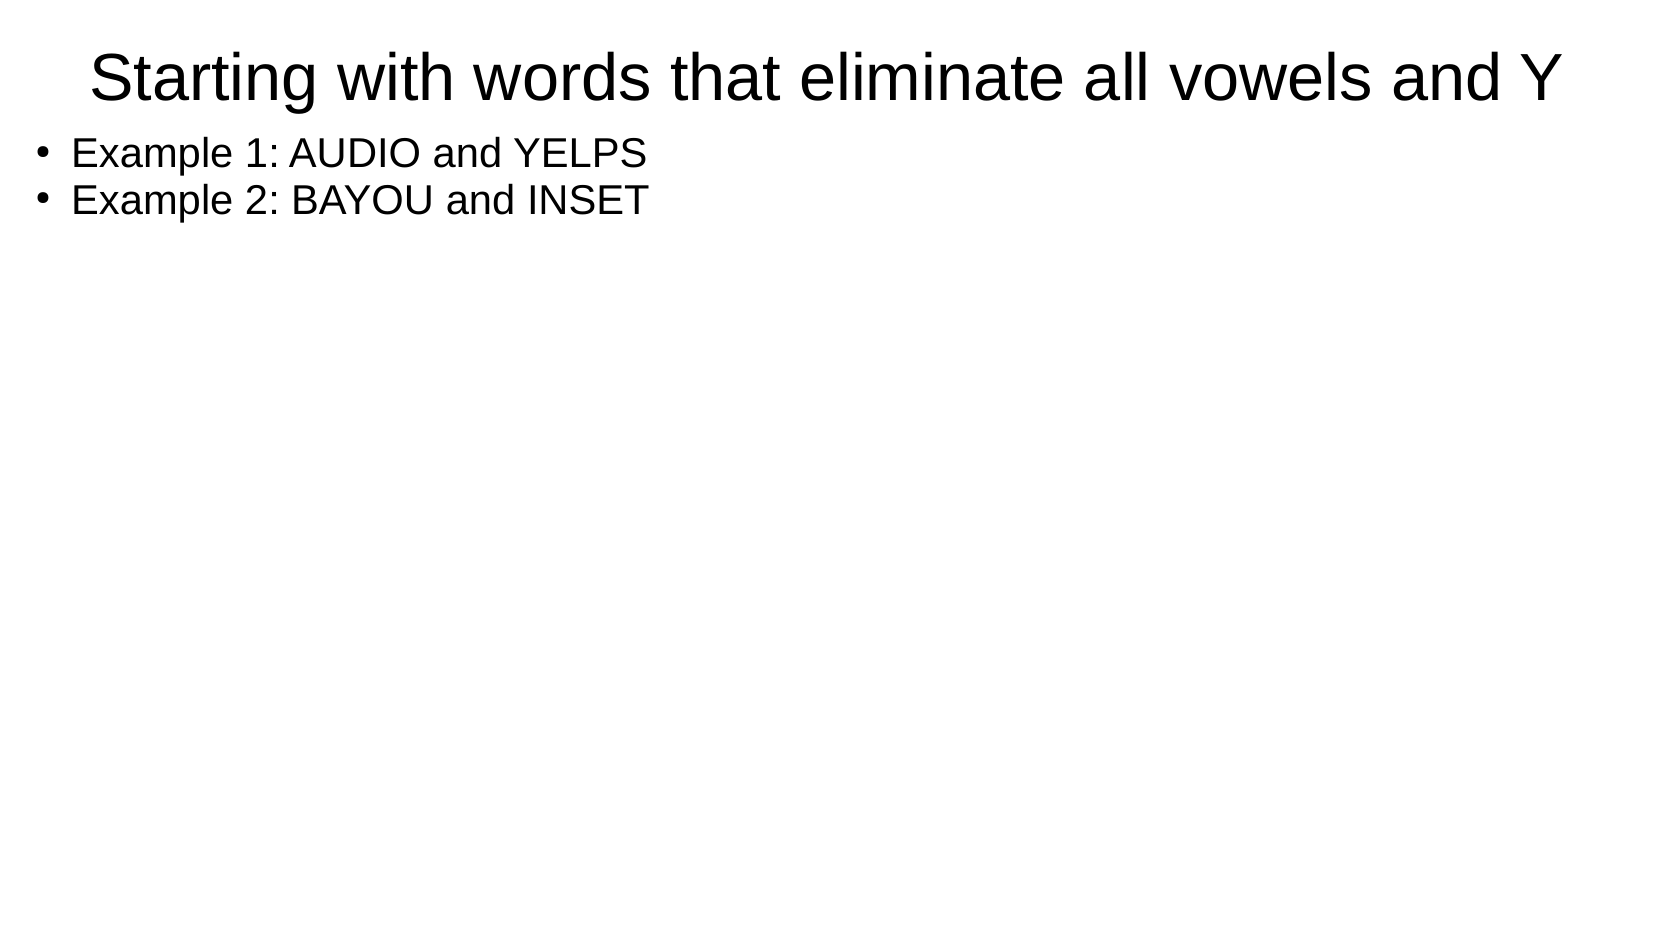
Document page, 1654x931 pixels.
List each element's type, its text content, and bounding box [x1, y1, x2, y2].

text_box Example 1: AUDIO and YELPS Example 2: BAYOU and INSET [35, 129, 1524, 863]
title Starting with words that eliminate all vowels and Y [82, 37, 1571, 119]
